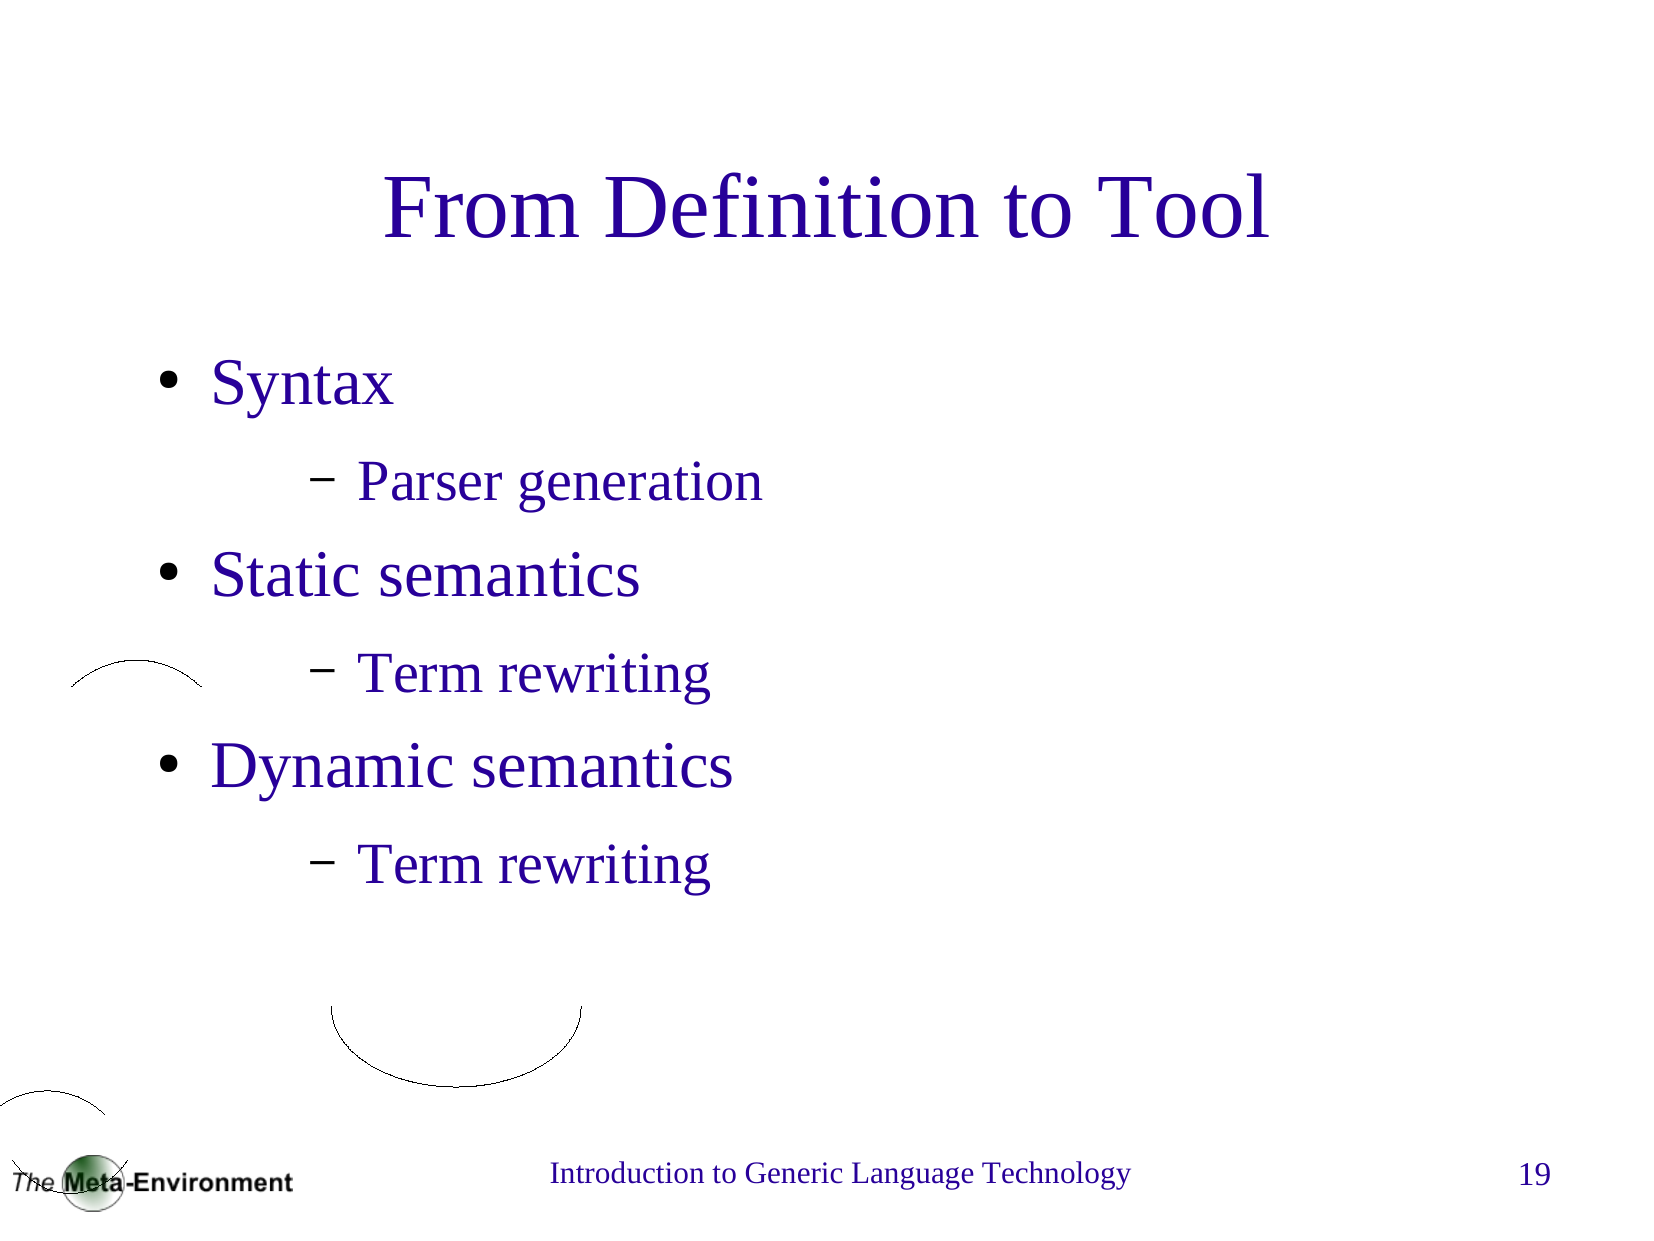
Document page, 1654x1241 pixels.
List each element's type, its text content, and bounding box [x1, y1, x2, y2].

picture [13, 1155, 293, 1212]
list Syntax Parser generation Static semantics Term rewriting Dynamic semantics Term rewriting [121, 344, 1534, 1127]
title From Definition to Tool [121, 102, 1534, 311]
